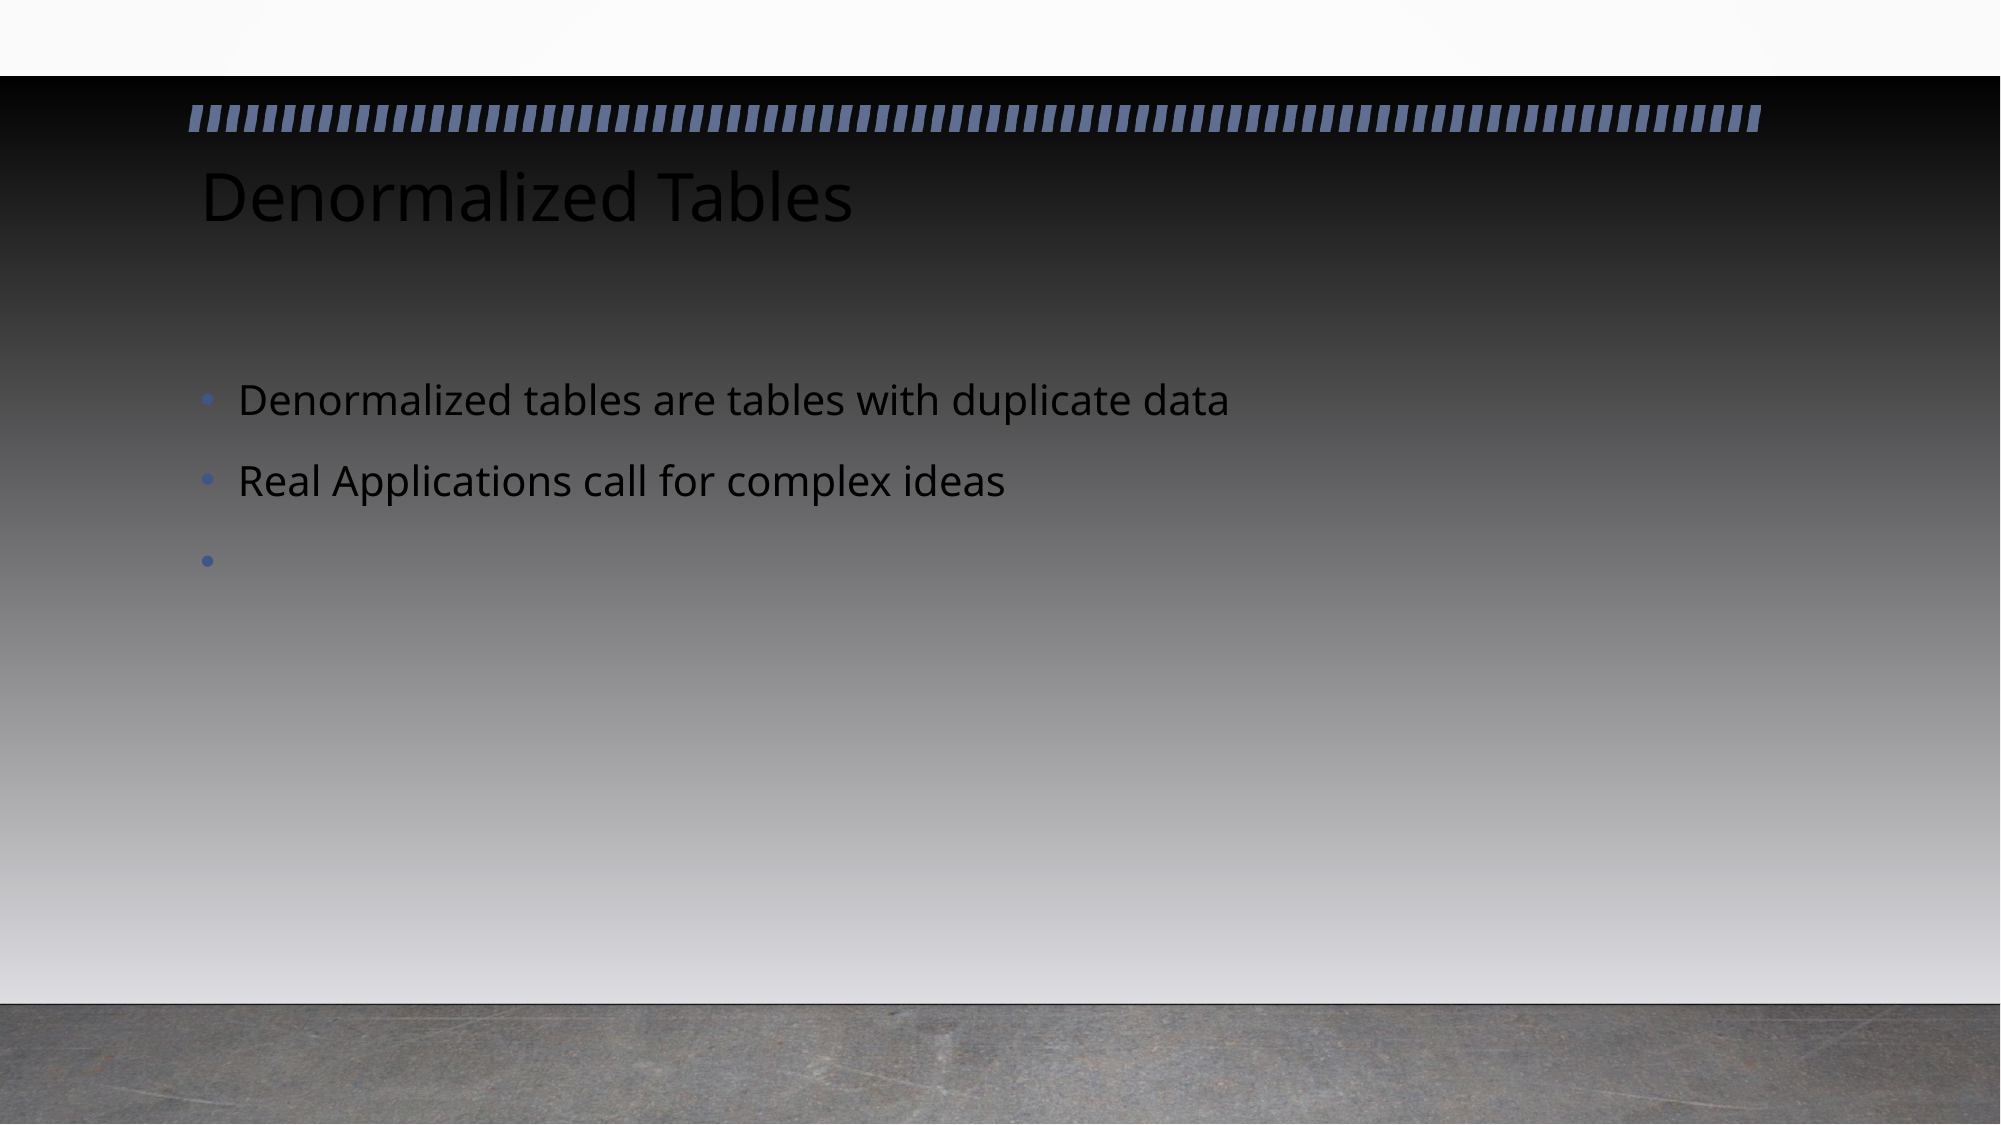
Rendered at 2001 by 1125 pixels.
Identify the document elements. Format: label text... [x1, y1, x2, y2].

list Denormalized tables are tables with duplicate data Real Applications call for complex ideas [185, 356, 1761, 897]
title Denormalized Tables [185, 156, 1761, 329]
